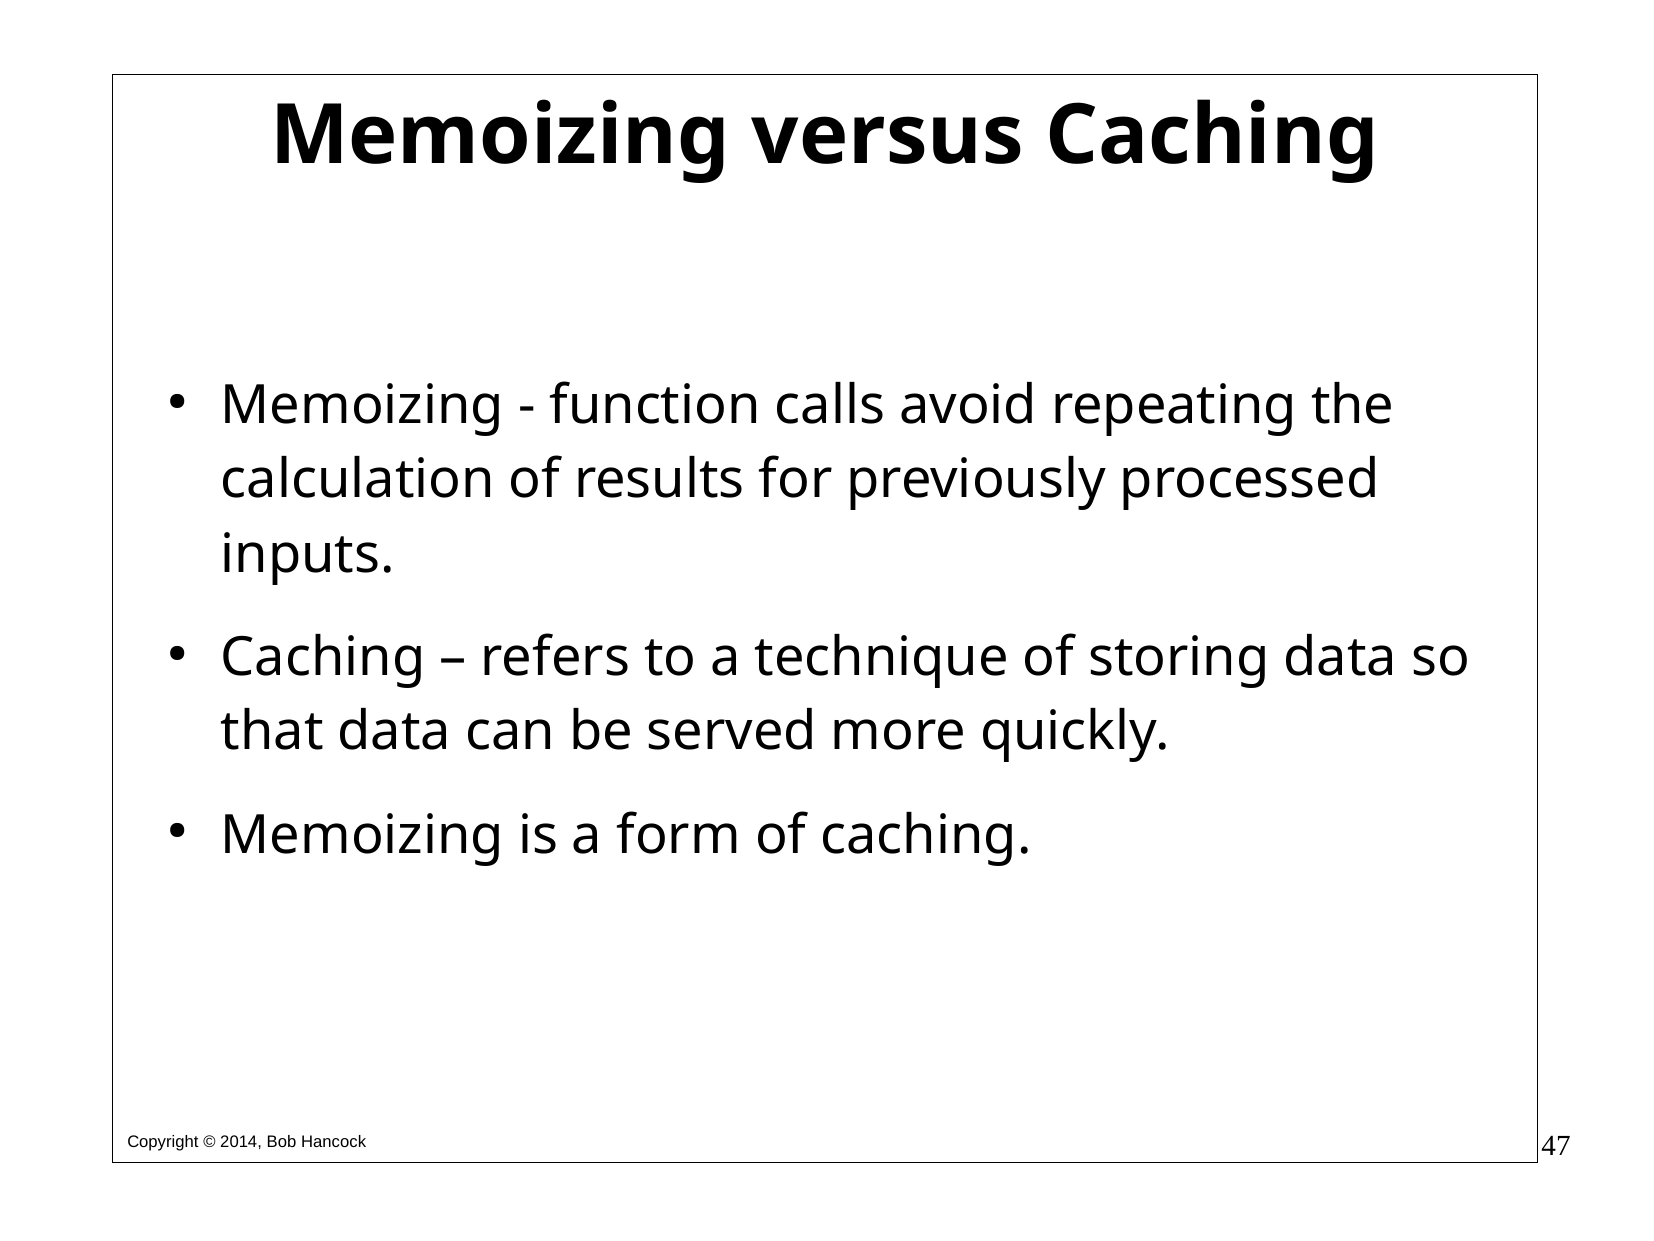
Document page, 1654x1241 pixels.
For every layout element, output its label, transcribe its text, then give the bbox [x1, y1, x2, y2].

title Memoizing versus Caching [112, 75, 1538, 188]
text_box Copyright © 2014, Bob Hancock [112, 1125, 382, 1159]
list Memoizing - function calls avoid repeating the calculation of results for previously processed inputs. Caching – refers to a technique of storing data so that data can be served more quickly. Memoizing is a form of caching. [150, 262, 1501, 1126]
